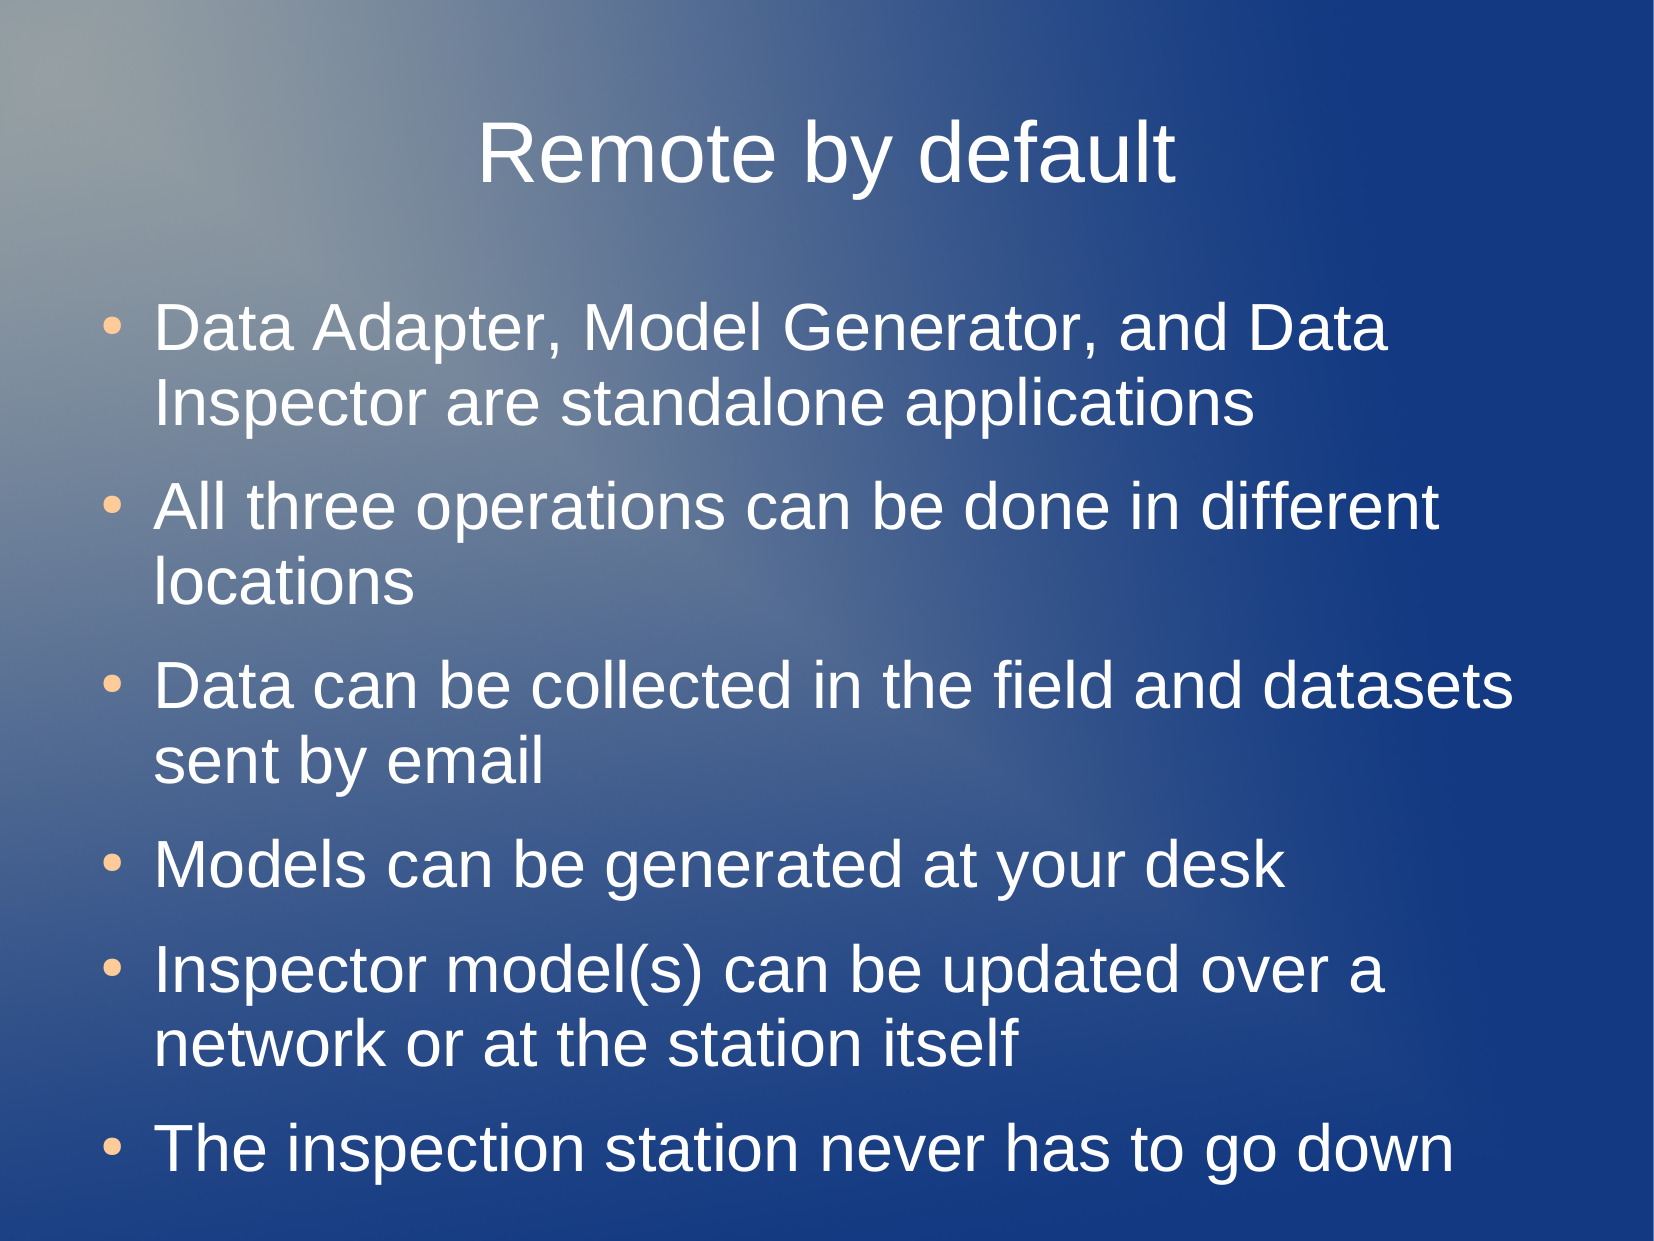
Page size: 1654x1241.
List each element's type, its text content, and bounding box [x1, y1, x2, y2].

picture [0, 0, 1654, 1241]
title Remote by default [82, 49, 1571, 257]
list Data Adapter, Model Generator, and Data Inspector are standalone applications All three operations can be done in different locations Data can be collected in the field and datasets sent by email Models can be generated at your desk Inspector model(s) can be updated over a network or at the station itself The inspection station never has to go down [82, 290, 1571, 1186]
